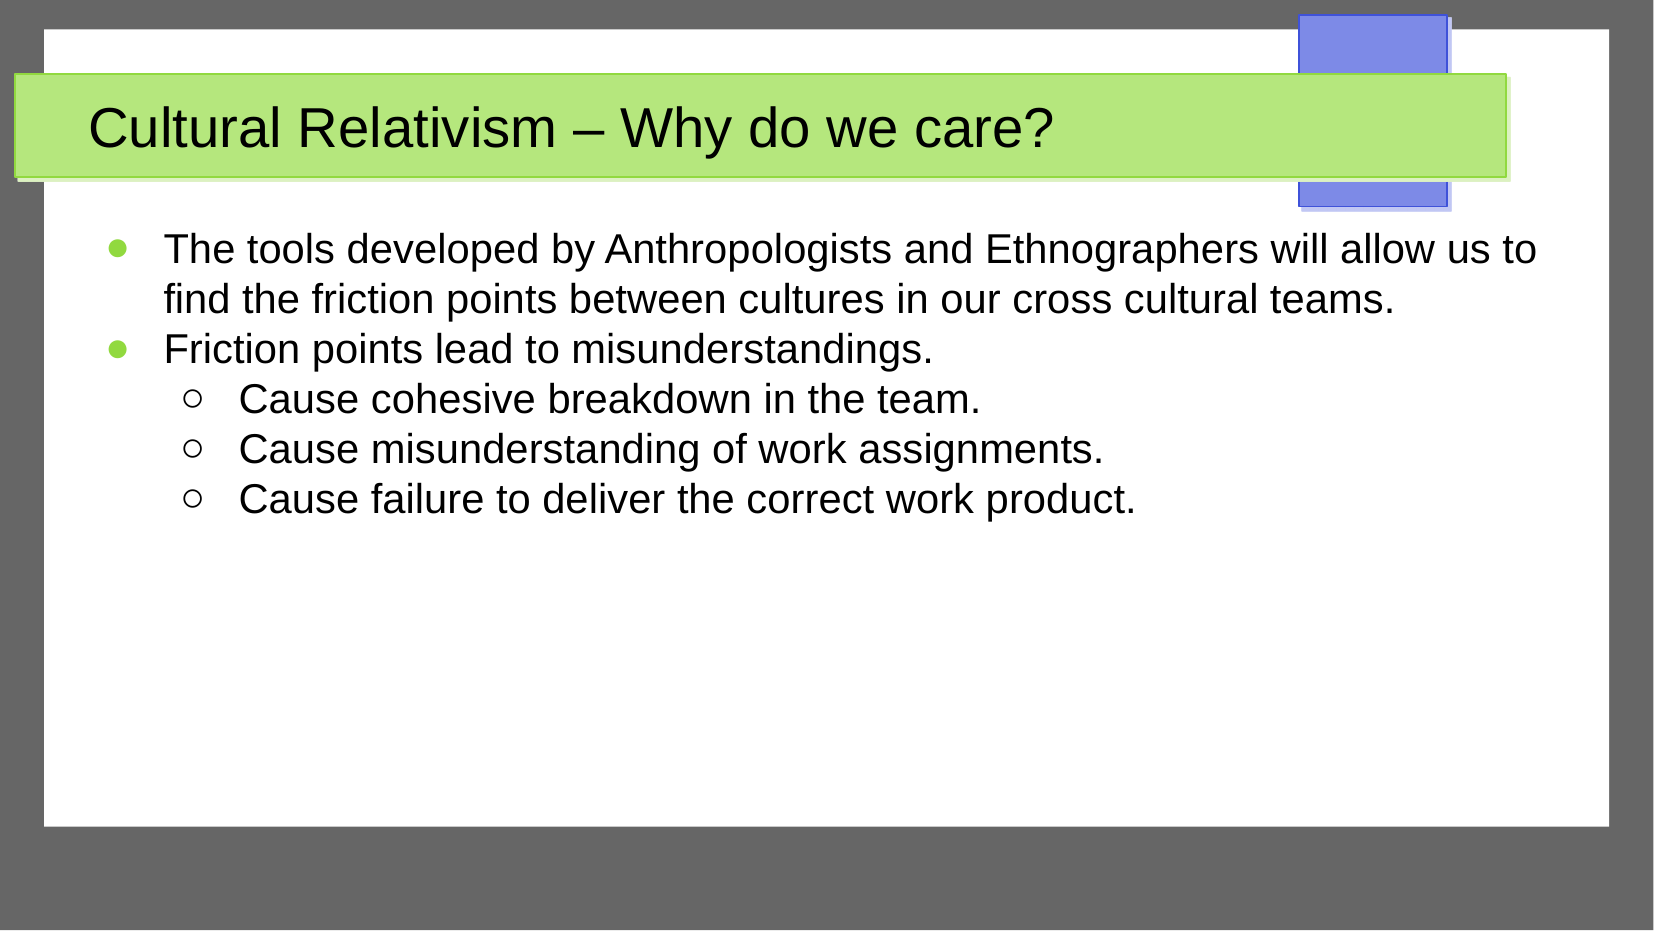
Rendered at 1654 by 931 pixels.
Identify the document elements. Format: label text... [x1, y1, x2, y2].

text_box The tools developed by Anthropologists and Ethnographers will allow us to find the friction points between cultures in our cross cultural teams. Friction points lead to misunderstandings. Cause cohesive breakdown in the team. Cause misunderstanding of work assignments. Cause failure to deliver the correct work product. [88, 221, 1565, 812]
text_box Cultural Relativism – Why do we care? [88, 73, 1506, 178]
